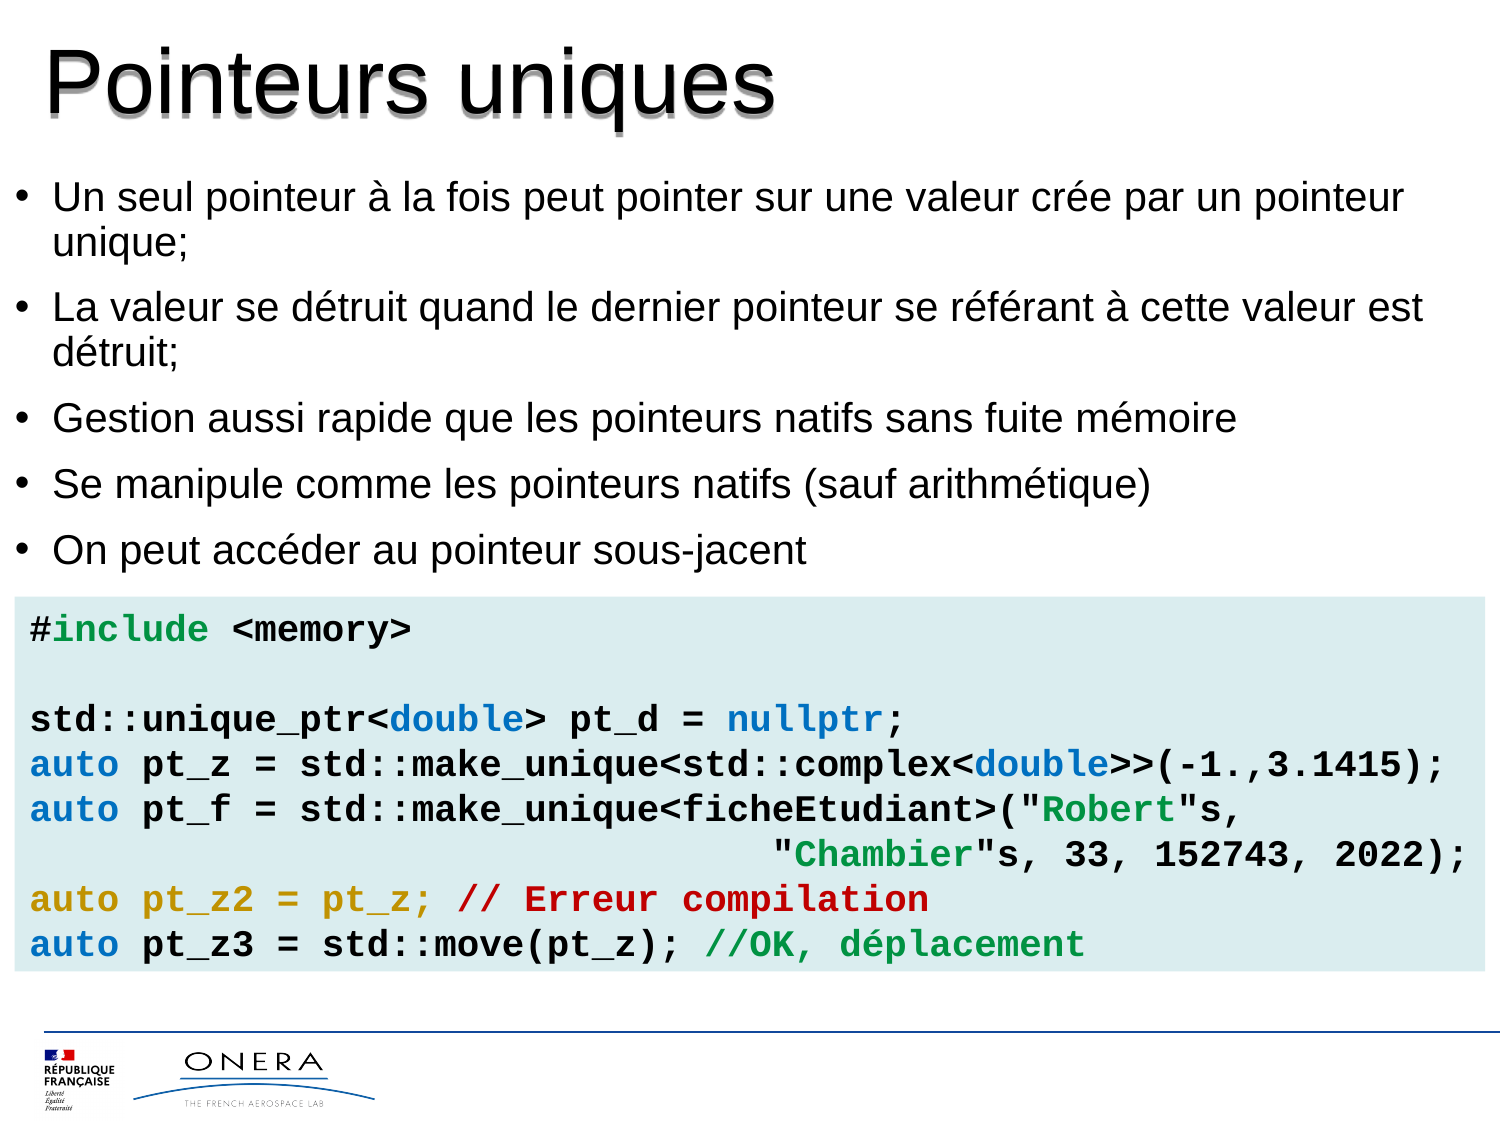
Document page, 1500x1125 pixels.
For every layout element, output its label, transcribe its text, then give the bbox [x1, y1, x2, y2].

text_box Un seul pointeur à la fois peut pointer sur une valeur crée par un pointeur unique; La valeur se détruit quand le dernier pointeur se référant à cette valeur est détruit; Gestion aussi rapide que les pointeurs natifs sans fuite mémoire Se manipule comme les pointeurs natifs (sauf arithmétique) On peut accéder au pointeur sous-jacent [14, 152, 1496, 597]
picture [34, 1039, 125, 1121]
picture [133, 1052, 375, 1107]
text_box Pointeurs uniques [43, 0, 1486, 152]
text_box #include <memory> std::unique_ptr<double> pt_d = nullptr; auto pt_z = std::make_unique<std::complex<double>>(-1.,3.1415); auto pt_f = std::make_unique<ficheEtudiant>("Robert"s, "Chambier"s, 33, 152743, 2022); auto pt_z2 = pt_z; // Erreur compilation auto pt_z3 = std::move(pt_z); //OK, déplacement [14, 596, 1486, 972]
